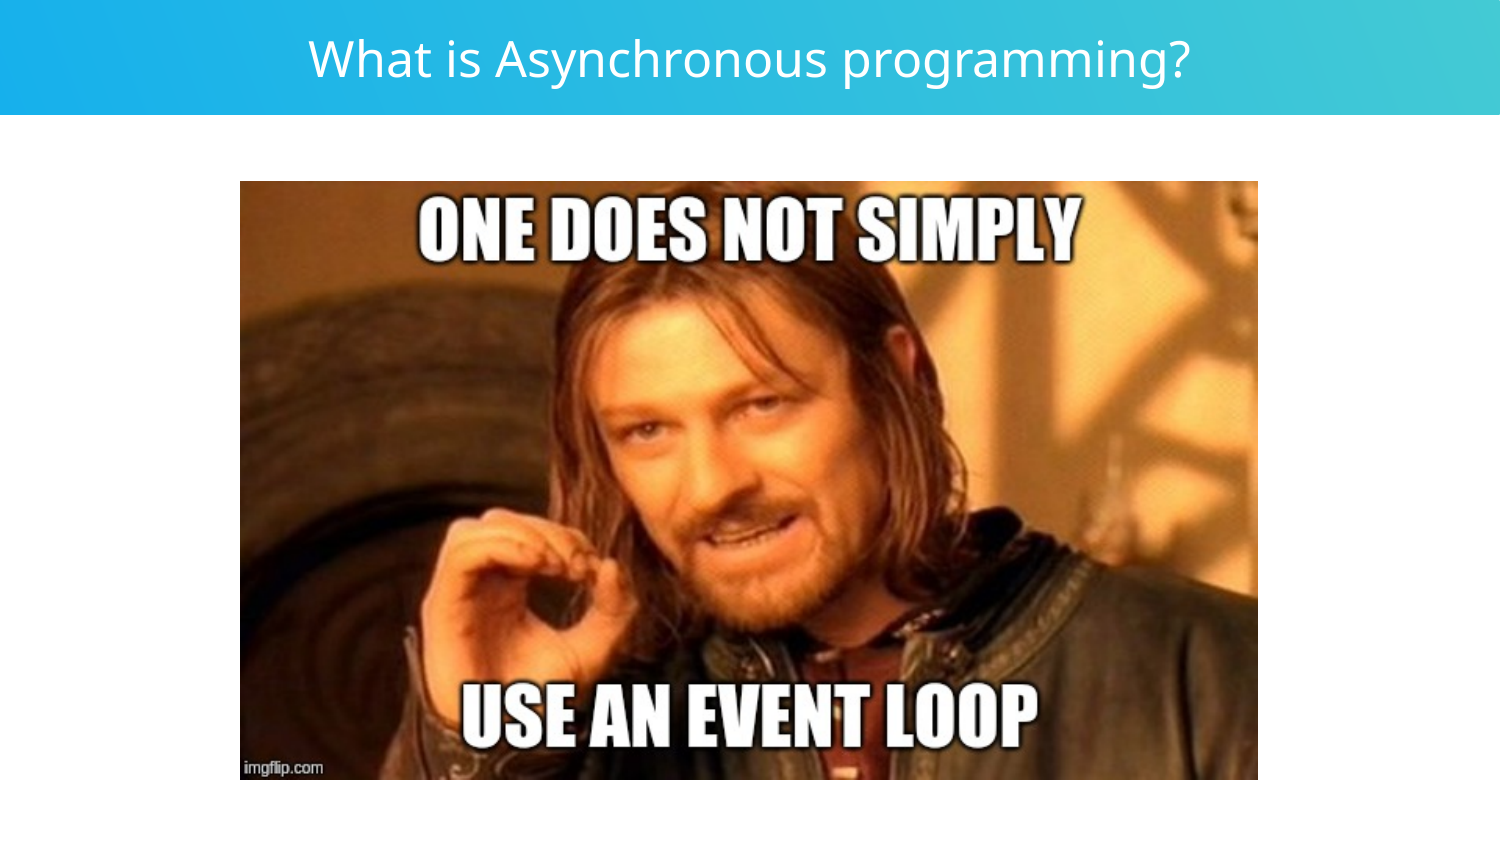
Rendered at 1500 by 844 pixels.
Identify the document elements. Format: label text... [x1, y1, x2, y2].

picture [240, 181, 1258, 781]
text_box What is Asynchronous programming? [0, 0, 1500, 115]
